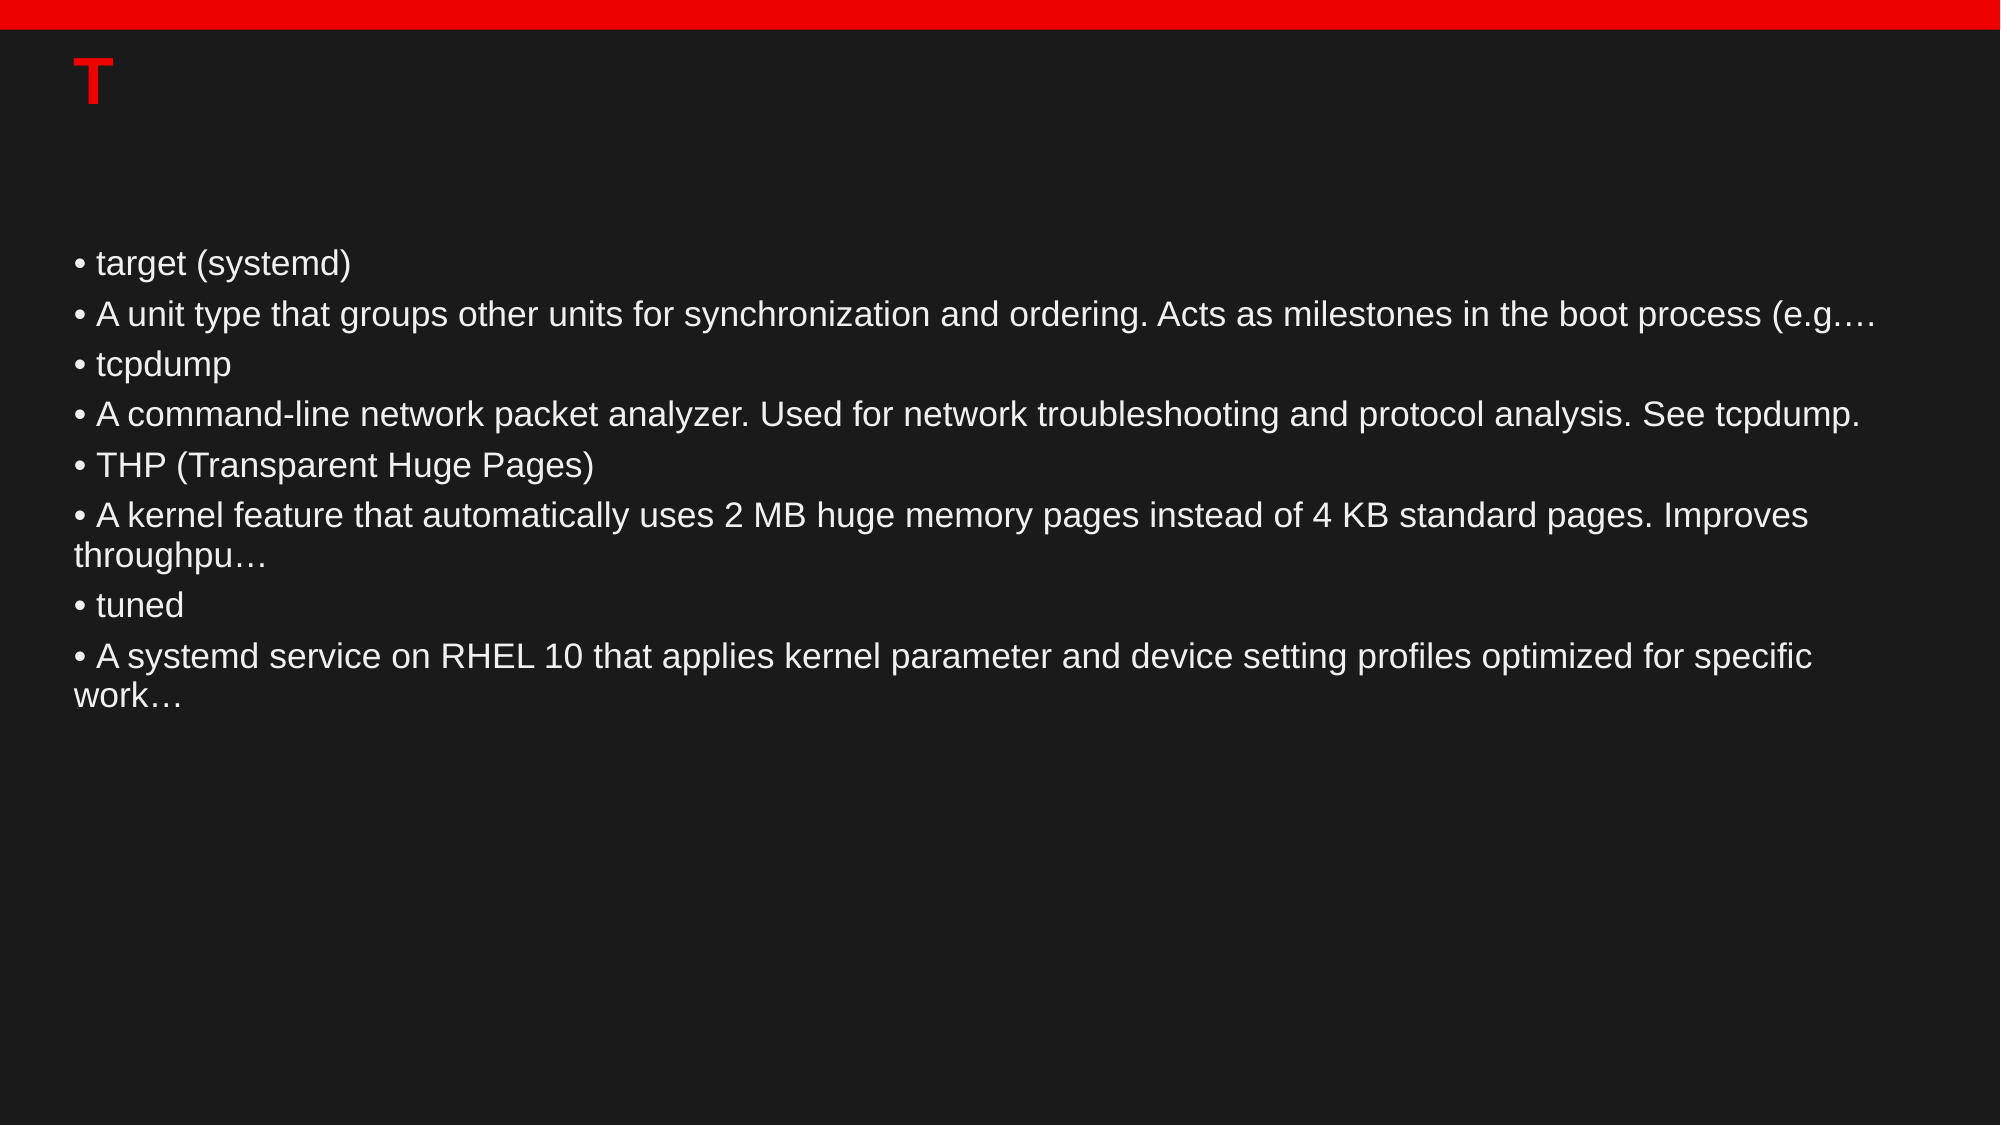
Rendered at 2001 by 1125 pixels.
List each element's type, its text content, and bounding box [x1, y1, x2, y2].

text_box T [59, 36, 1942, 208]
text_box • target (systemd) • A unit type that groups other units for synchronization and ordering. Acts as milestones in the boot process (e.g.… • tcpdump • A command-line network packet analyzer. Used for network troubleshooting and protocol analysis. See tcpdump. • THP (Transparent Huge Pages) • A kernel feature that automatically uses 2 MB huge memory pages instead of 4 KB standard pages. Improves throughpu… • tuned • A systemd service on RHEL 10 that applies kernel parameter and device setting profiles optimized for specific work… [59, 236, 1942, 1037]
text_box [0, 0, 2001, 30]
